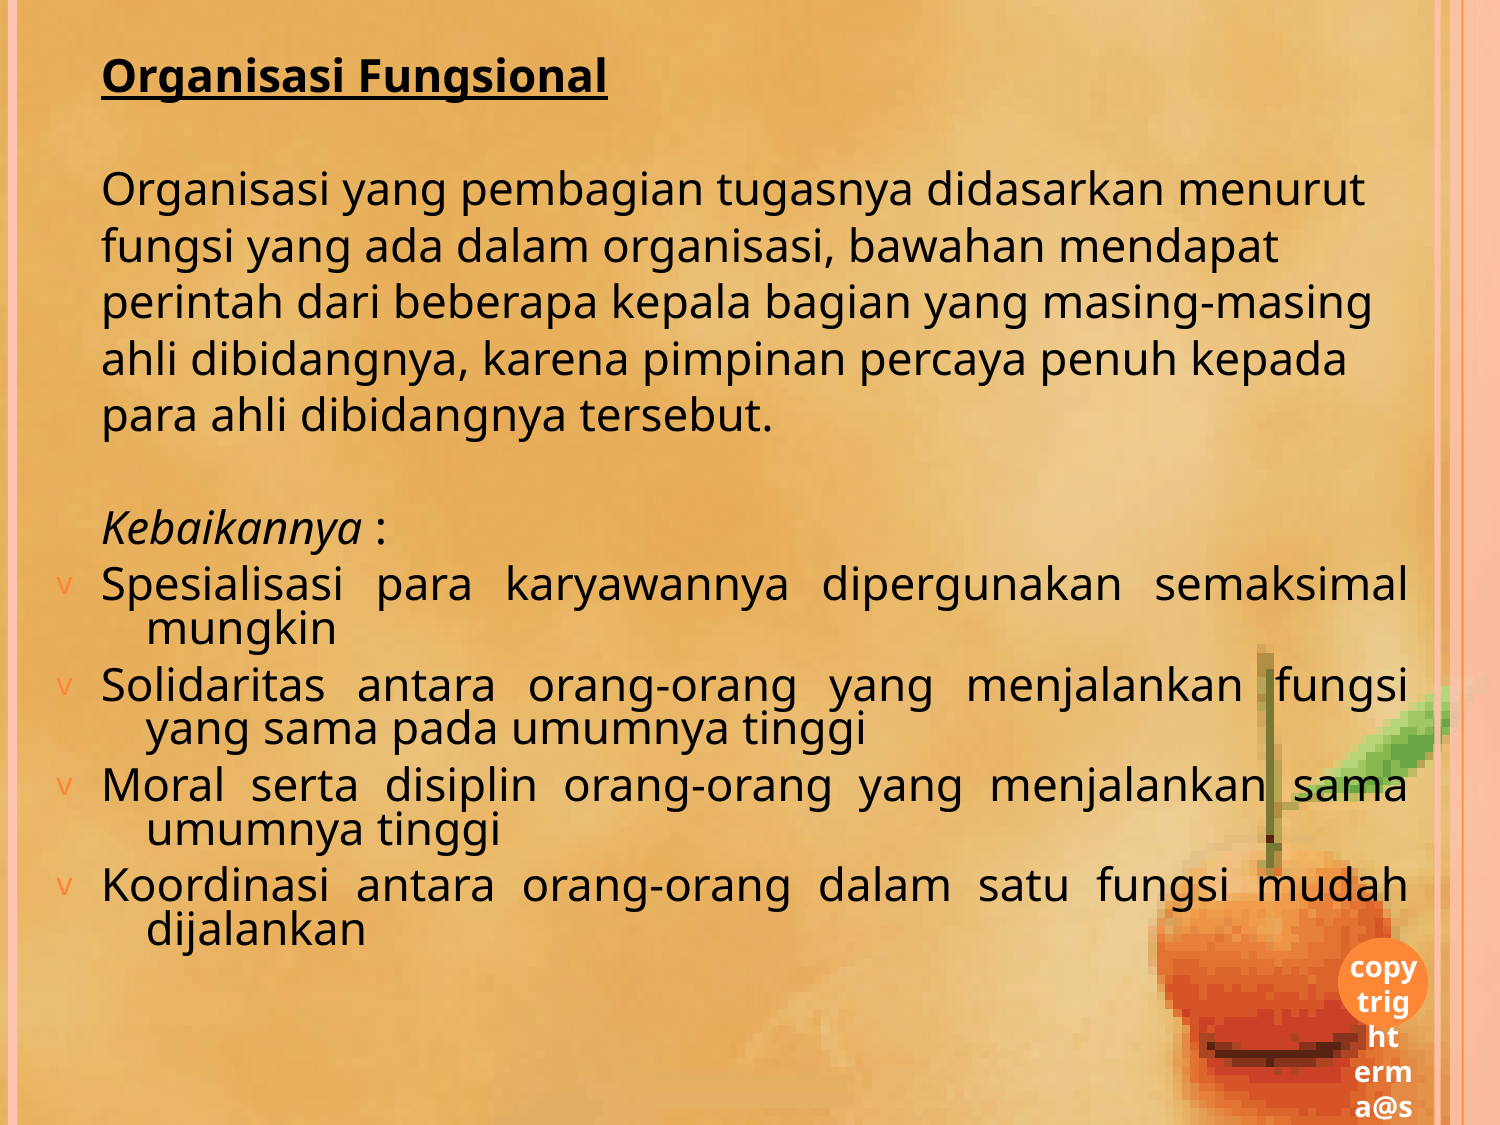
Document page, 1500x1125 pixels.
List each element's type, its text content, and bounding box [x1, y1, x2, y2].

text_box copytright erma@stikom-bali.ac.id [1426, 940, 1434, 1027]
list Organisasi Fungsional Organisasi yang pembagian tugasnya didasarkan menurut fungsi yang ada dalam organisasi, bawahan mendapat perintah dari beberapa kepala bagian yang masing-masing ahli dibidangnya, karena pimpinan percaya penuh kepada para ahli dibidangnya tersebut. Kebaikannya : Spesialisasi para karyawannya dipergunakan semaksimal mungkin Solidaritas antara orang-orang yang menjalankan fungsi yang sama pada umumnya tinggi Moral serta disiplin orang-orang yang menjalankan sama umumnya tinggi Koordinasi antara orang-orang dalam satu fungsi mudah dijalankan [41, 50, 1426, 1071]
